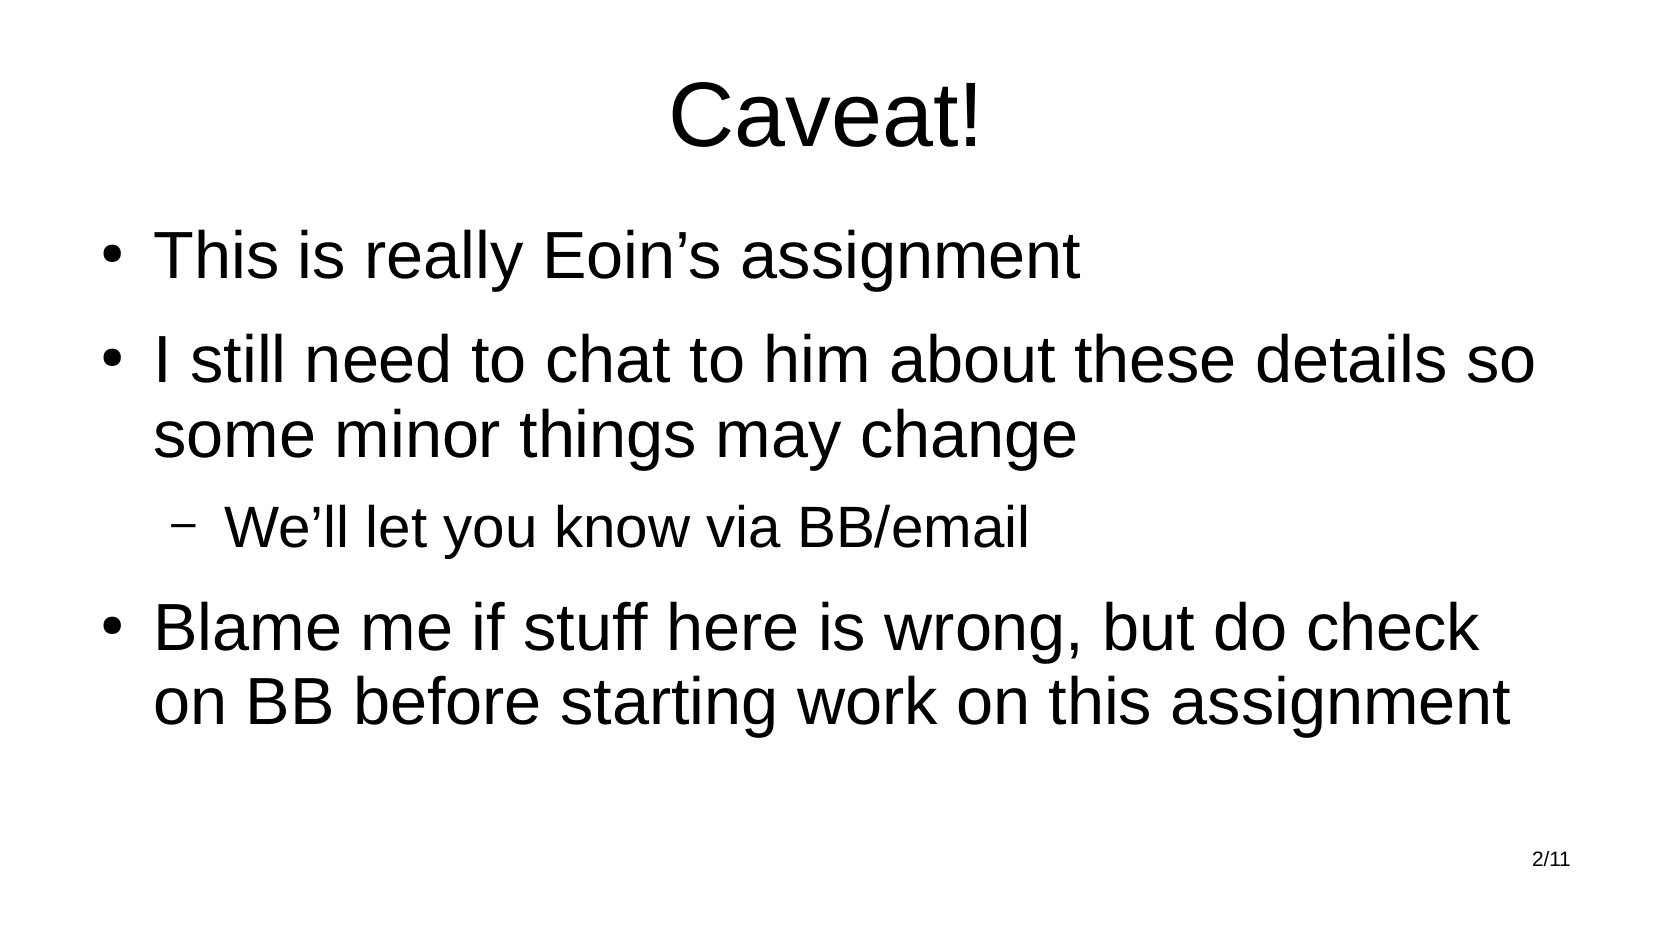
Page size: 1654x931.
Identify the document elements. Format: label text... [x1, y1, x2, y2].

list This is really Eoin’s assignment I still need to chat to him about these details so some minor things may change We’ll let you know via BB/email Blame me if stuff here is wrong, but do check on BB before starting work on this assignment [82, 217, 1571, 758]
title Caveat! [82, 37, 1571, 193]
